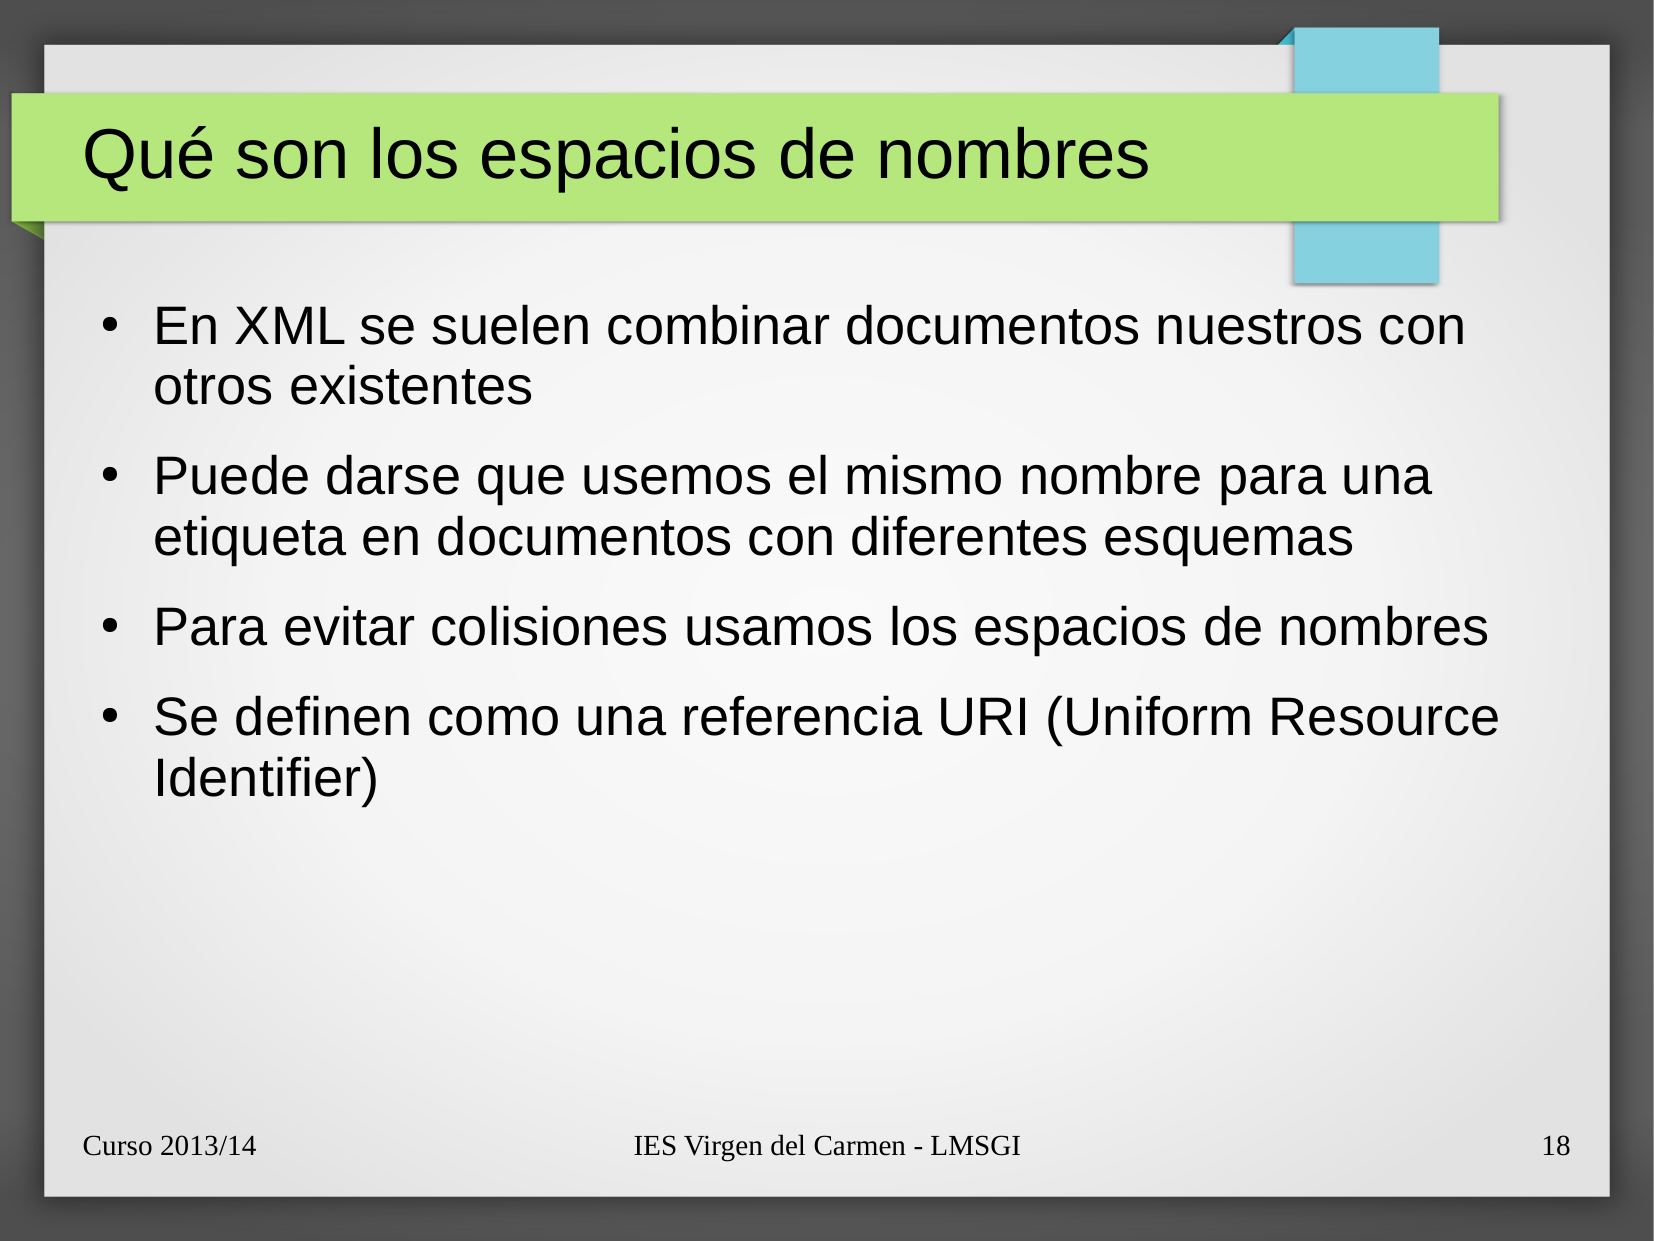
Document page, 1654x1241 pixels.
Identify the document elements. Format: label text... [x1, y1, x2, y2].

list En XML se suelen combinar documentos nuestros con otros existentes Puede darse que usemos el mismo nombre para una etiqueta en documentos con diferentes esquemas Para evitar colisiones usamos los espacios de nombres Se definen como una referencia URI (Uniform Resource Identifier) [82, 295, 1571, 1015]
picture [0, 0, 1654, 1241]
title Qué son los espacios de nombres [82, 94, 1264, 213]
